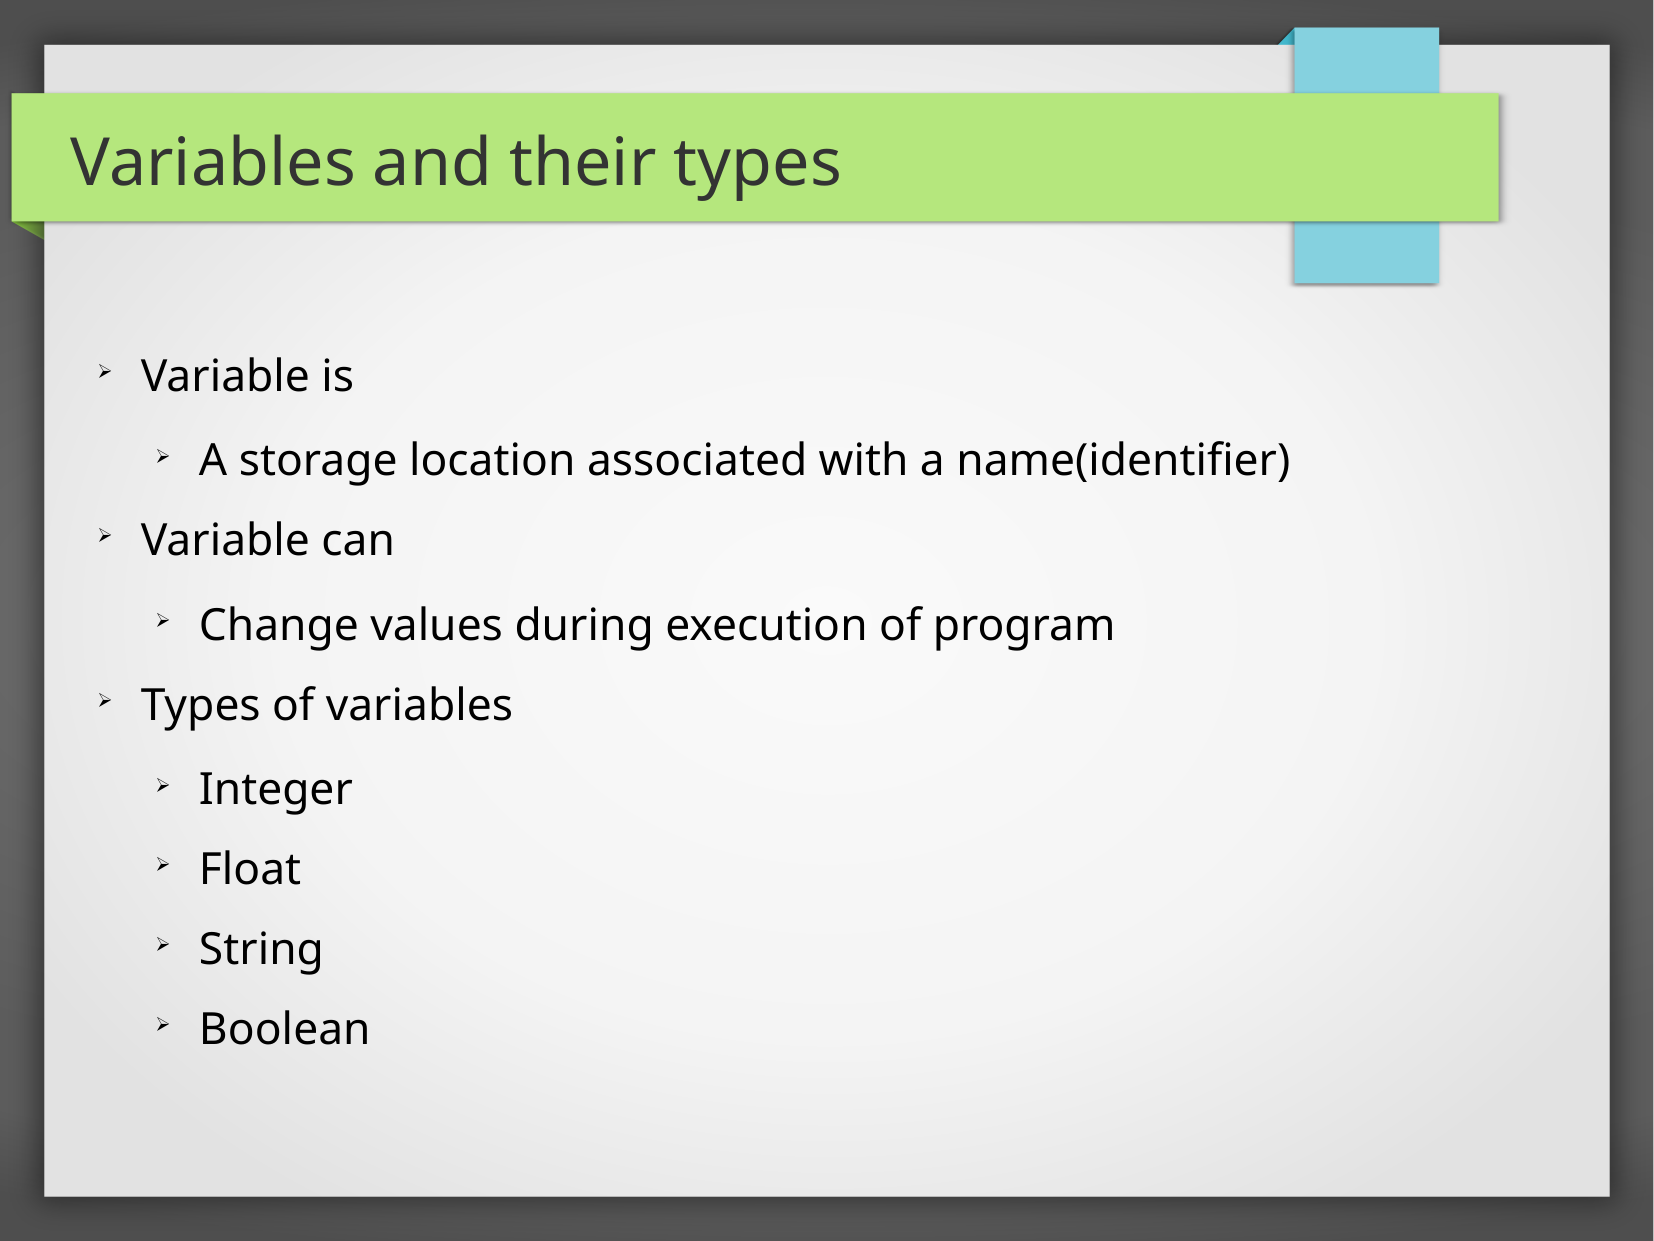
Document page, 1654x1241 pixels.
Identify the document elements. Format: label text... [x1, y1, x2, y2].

list Variable is A storage location associated with a name(identifier) Variable can Change values during execution of program Types of variables Integer Float String Boolean [82, 343, 1538, 1063]
title Variables and their types [70, 106, 1229, 213]
picture [0, 0, 1654, 1241]
